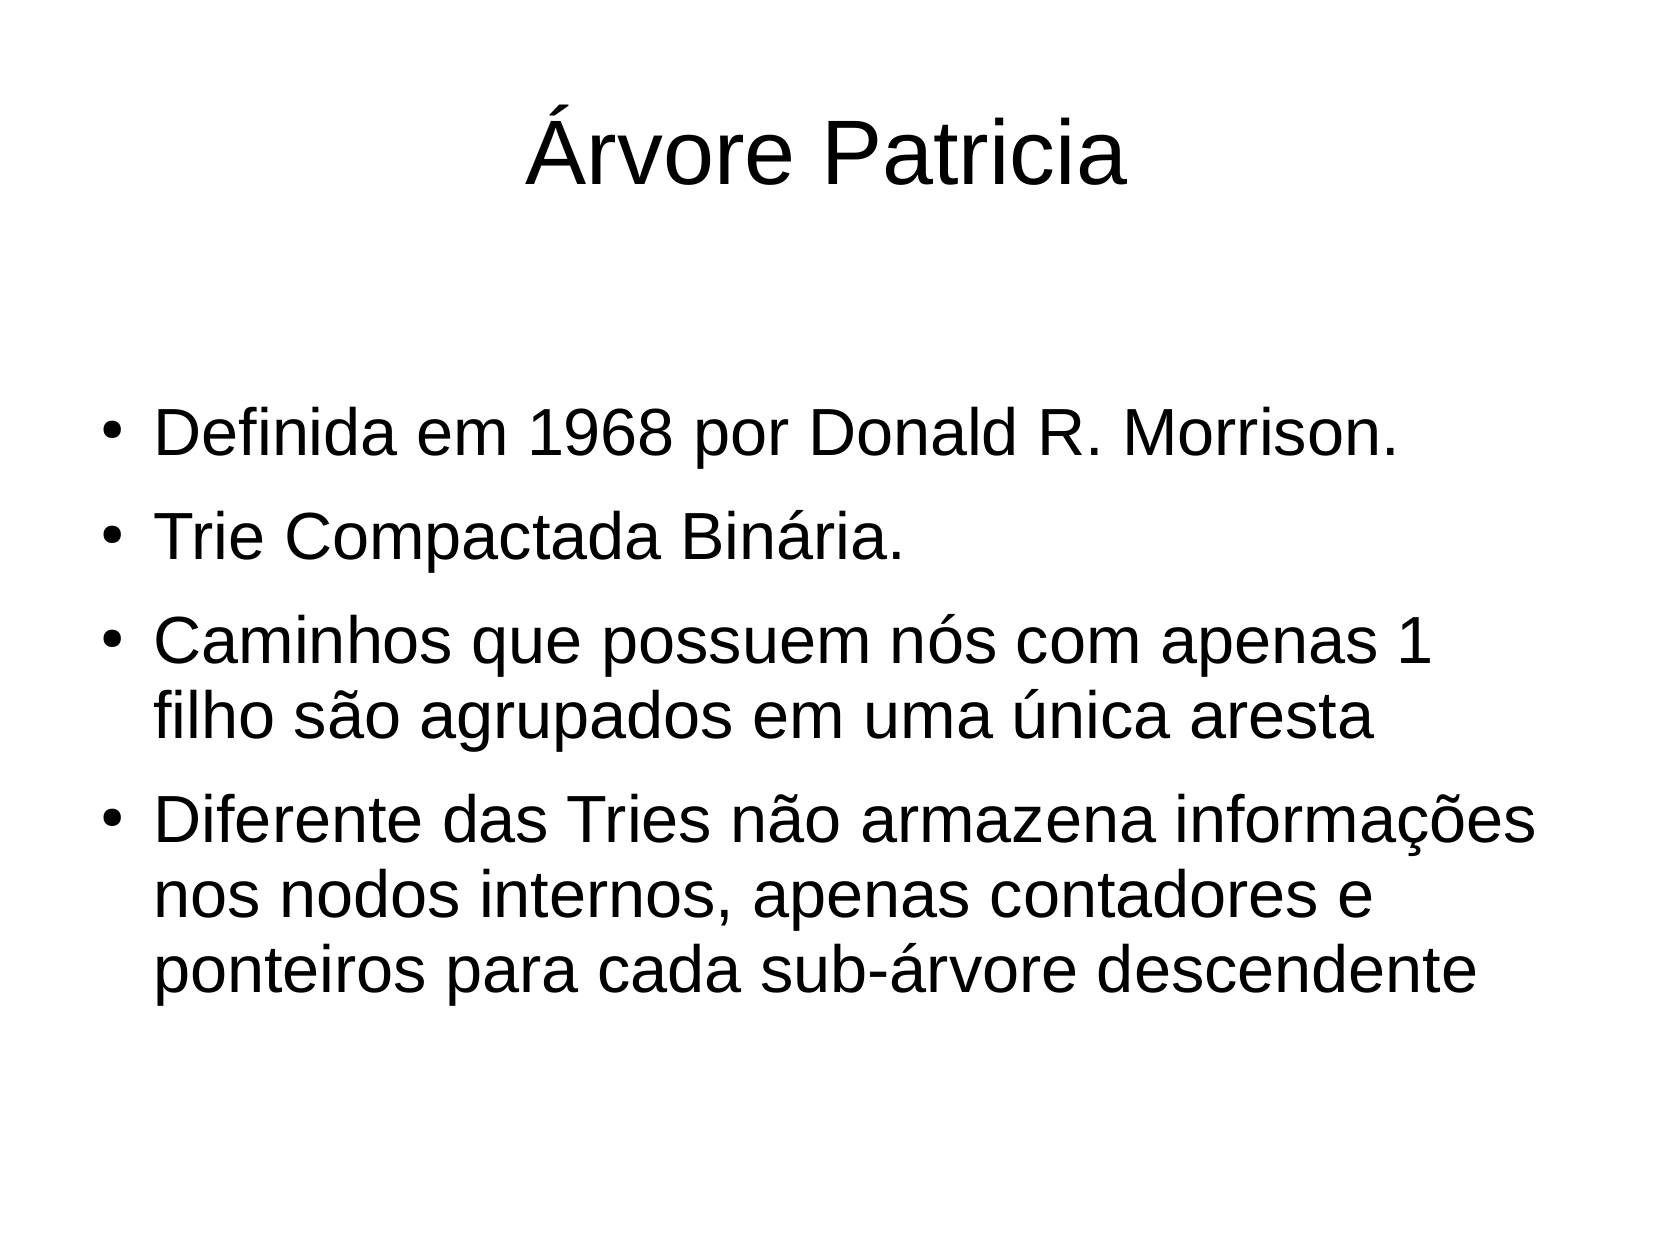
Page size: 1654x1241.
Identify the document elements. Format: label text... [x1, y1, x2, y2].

list Definida em 1968 por Donald R. Morrison. Trie Compactada Binária. Caminhos que possuem nós com apenas 1 filho são agrupados em uma única aresta Diferente das Tries não armazena informações nos nodos internos, apenas contadores e ponteiros para cada sub-árvore descendente [82, 290, 1571, 1010]
title Árvore Patricia [82, 49, 1571, 257]
